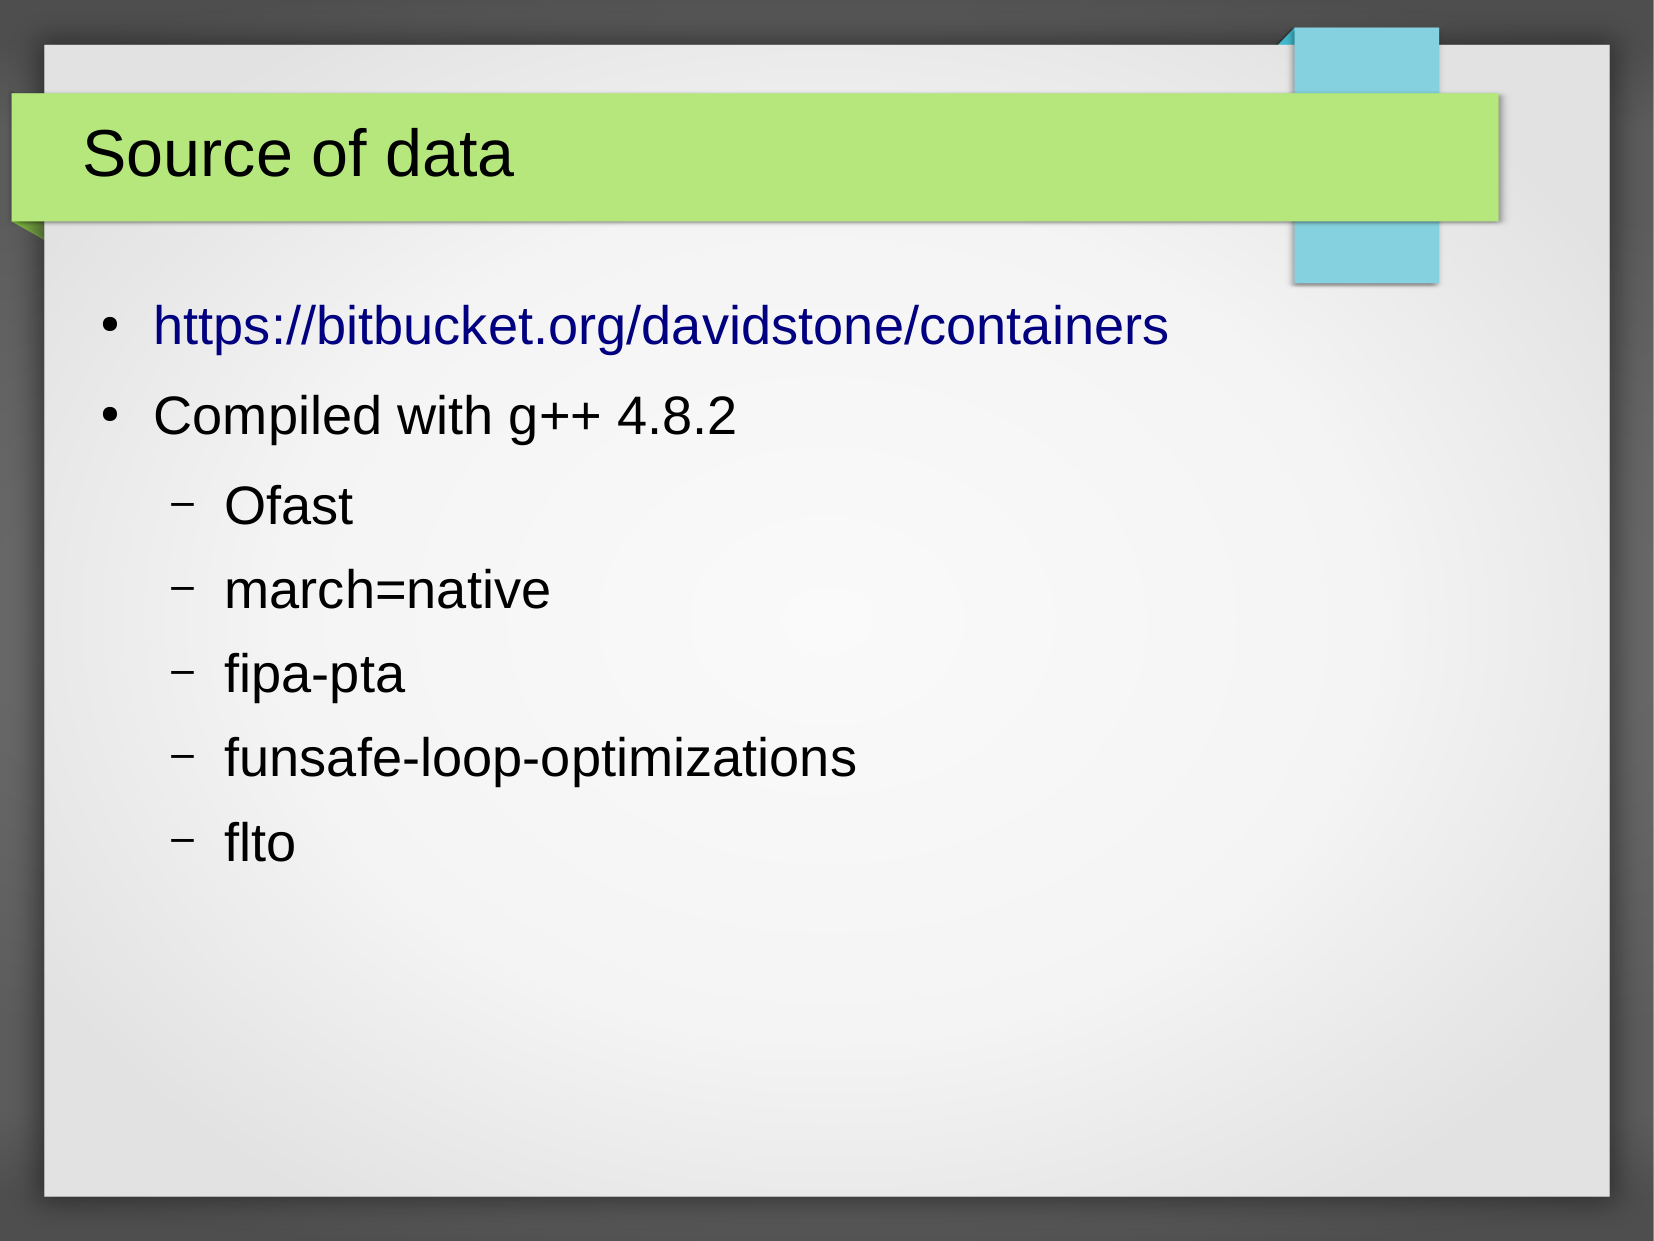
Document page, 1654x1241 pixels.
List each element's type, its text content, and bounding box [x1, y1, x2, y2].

picture [0, 0, 1654, 1241]
list https://bitbucket.org/davidstone/containers Compiled with g++ 4.8.2 Ofast march=native fipa-pta funsafe-loop-optimizations flto [82, 295, 1571, 1015]
title Source of data [82, 94, 1264, 213]
